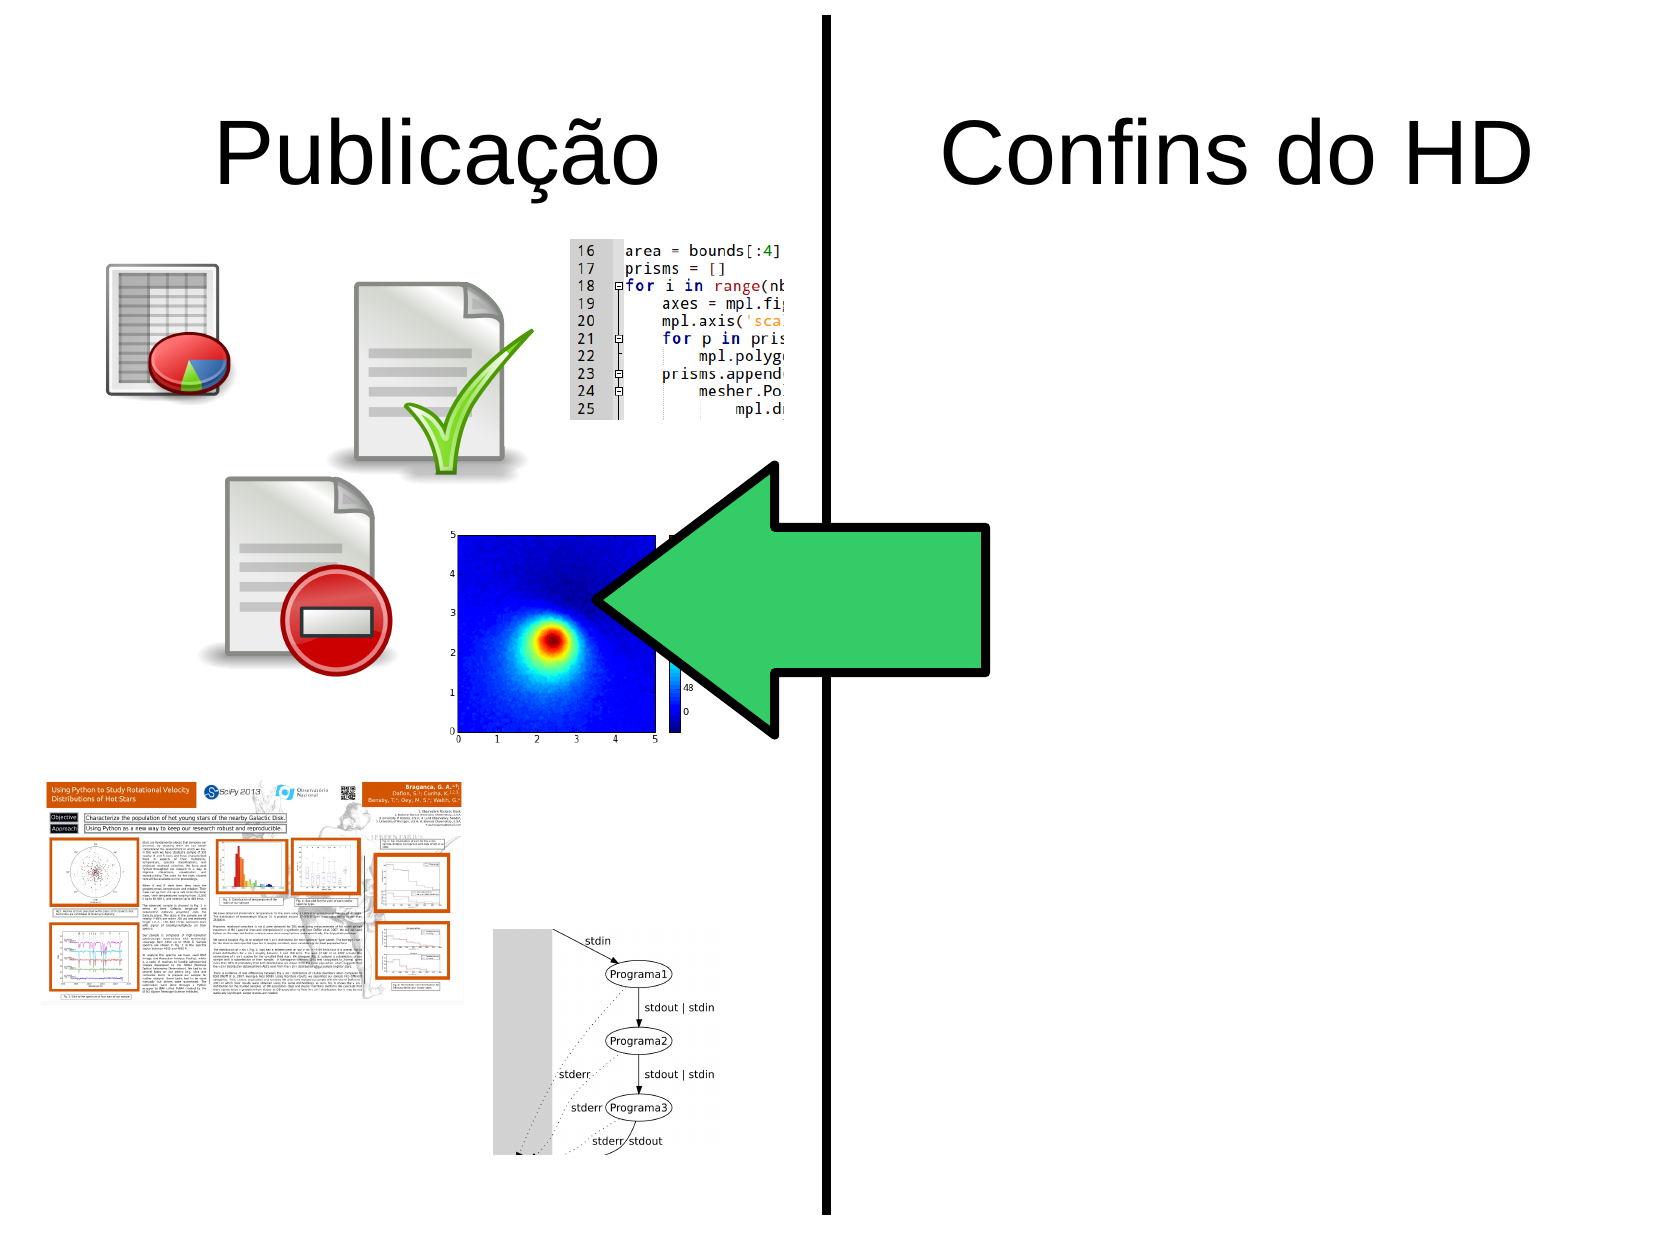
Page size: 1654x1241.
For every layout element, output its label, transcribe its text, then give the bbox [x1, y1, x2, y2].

picture [41, 779, 464, 1006]
picture [443, 524, 704, 751]
text_box [595, 465, 986, 736]
title Publicação [141, 49, 735, 257]
picture [570, 239, 784, 421]
picture [193, 269, 541, 691]
picture [87, 254, 238, 406]
picture [493, 929, 723, 1156]
title Confins do HD [914, 49, 1561, 257]
